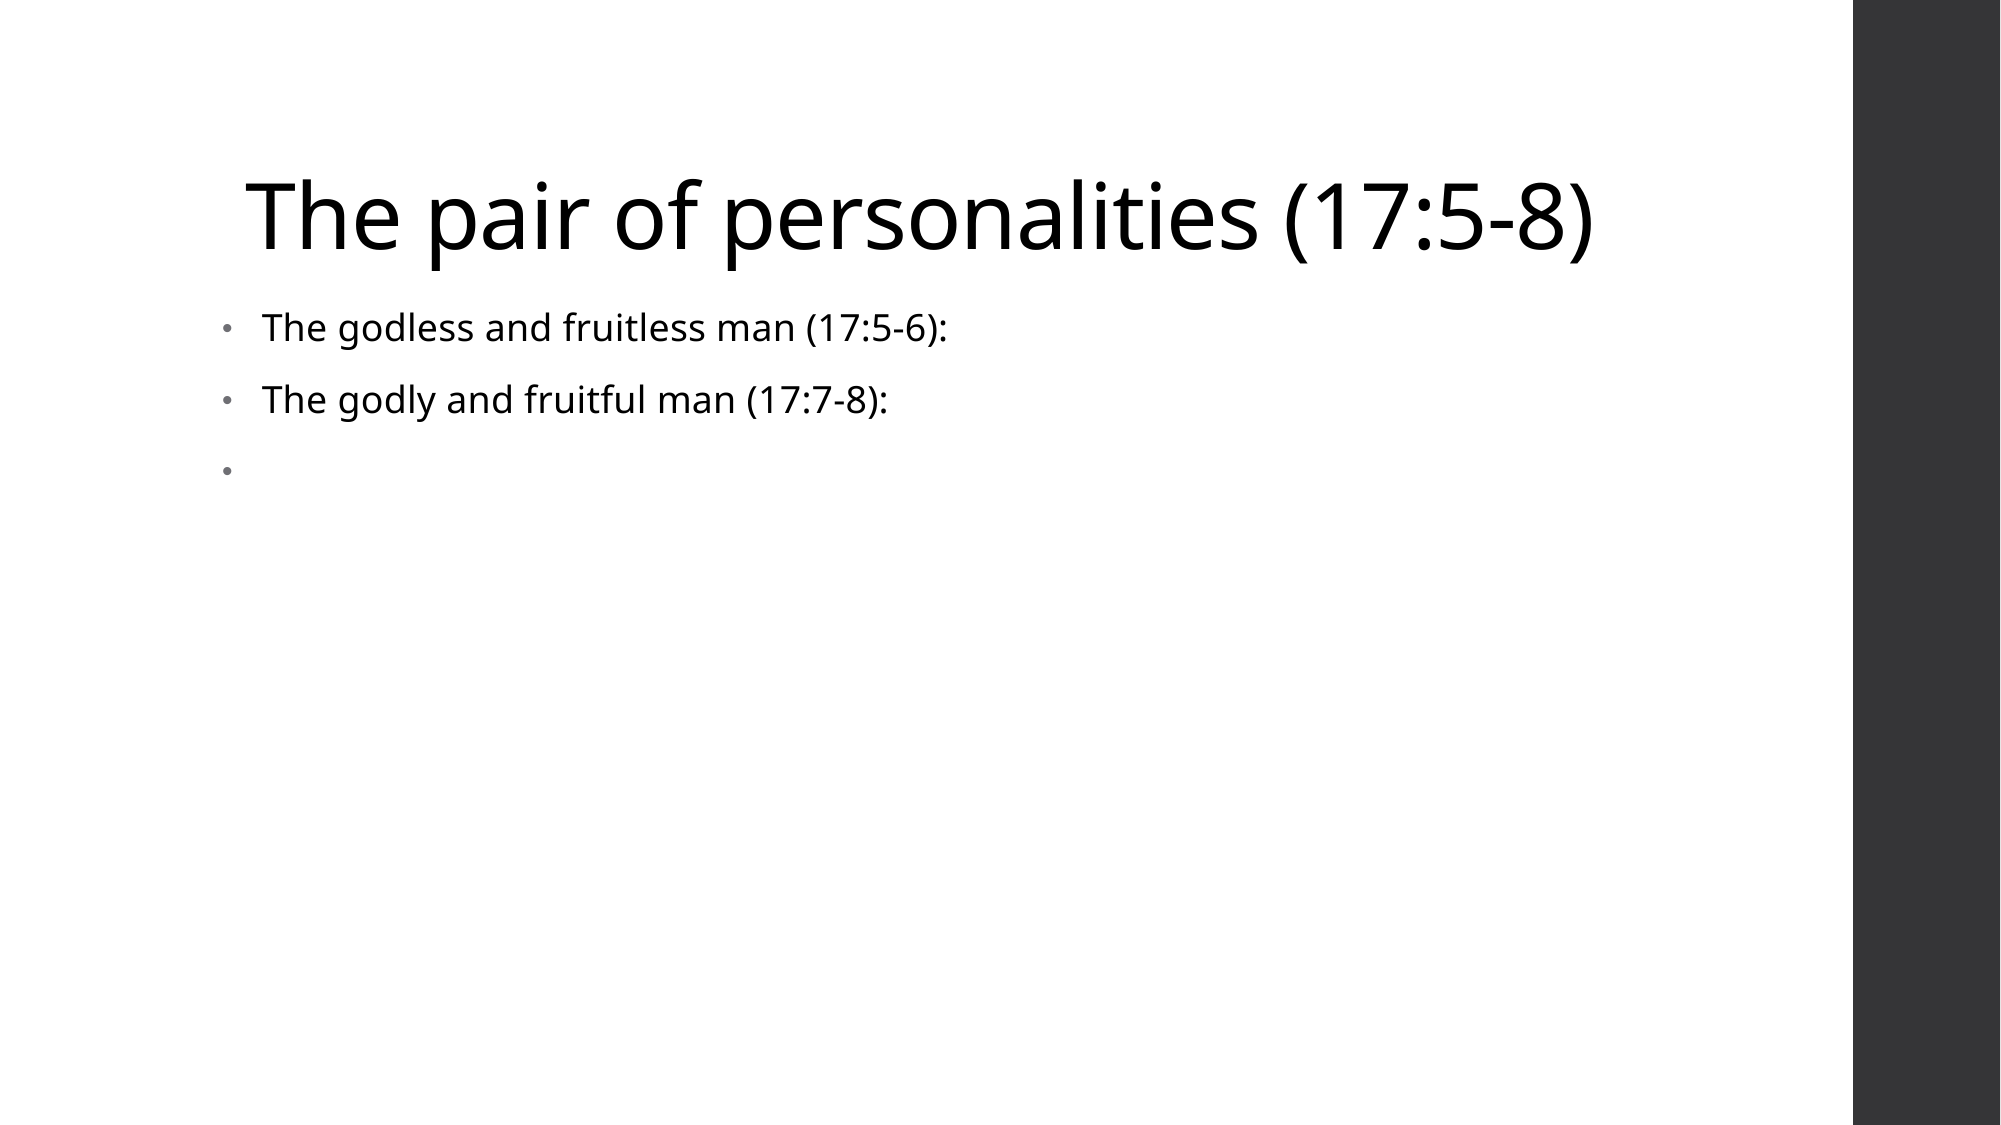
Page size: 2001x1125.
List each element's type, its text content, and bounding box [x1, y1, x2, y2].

list The godless and fruitless man (17:5-6): The godly and fruitful man (17:7-8): [206, 299, 1617, 1014]
title The pair of personalities (17:5-8) [206, 60, 1797, 278]
